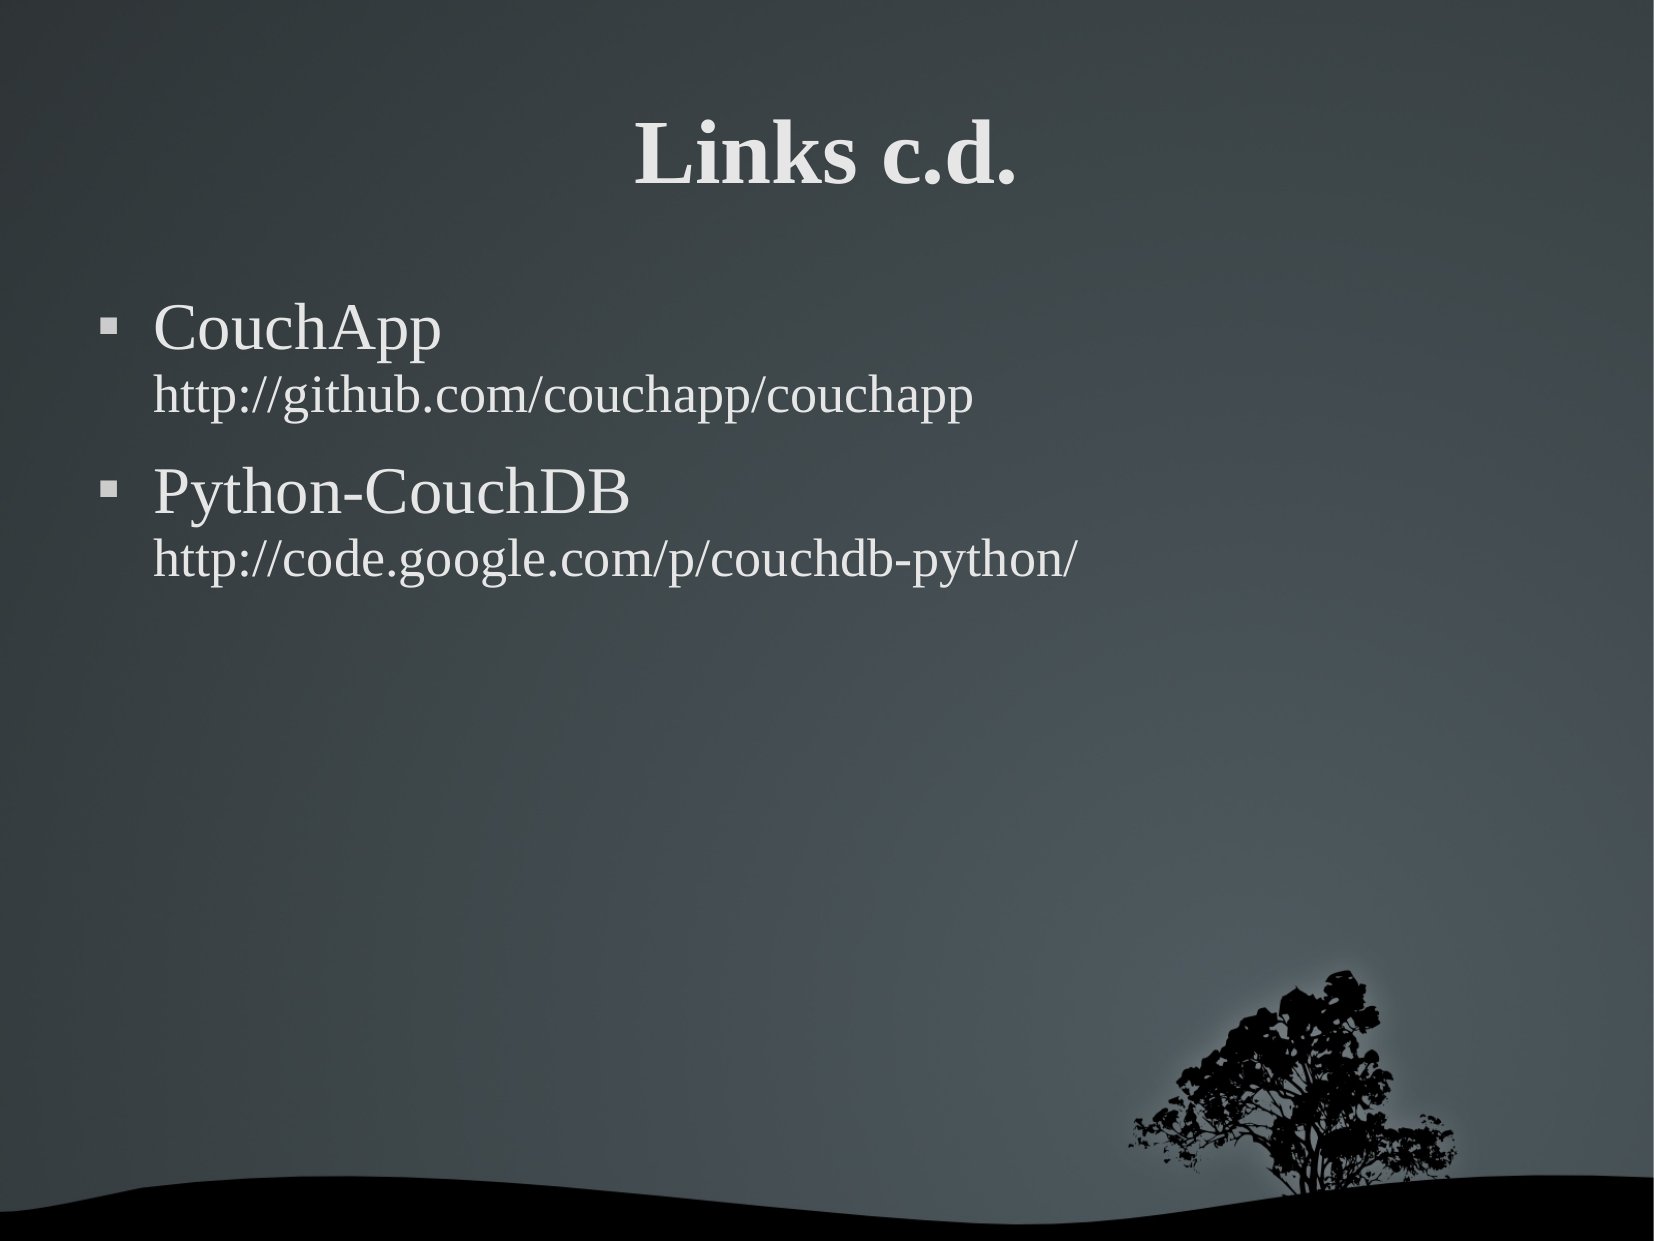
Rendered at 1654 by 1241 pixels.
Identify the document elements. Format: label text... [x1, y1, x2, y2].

list CouchApp http://github.com/couchapp/couchapp Python-CouchDB http://code.google.com/p/couchdb-python/ [82, 290, 1571, 1094]
picture [0, 0, 1654, 1241]
title Links c.d. [82, 56, 1571, 250]
